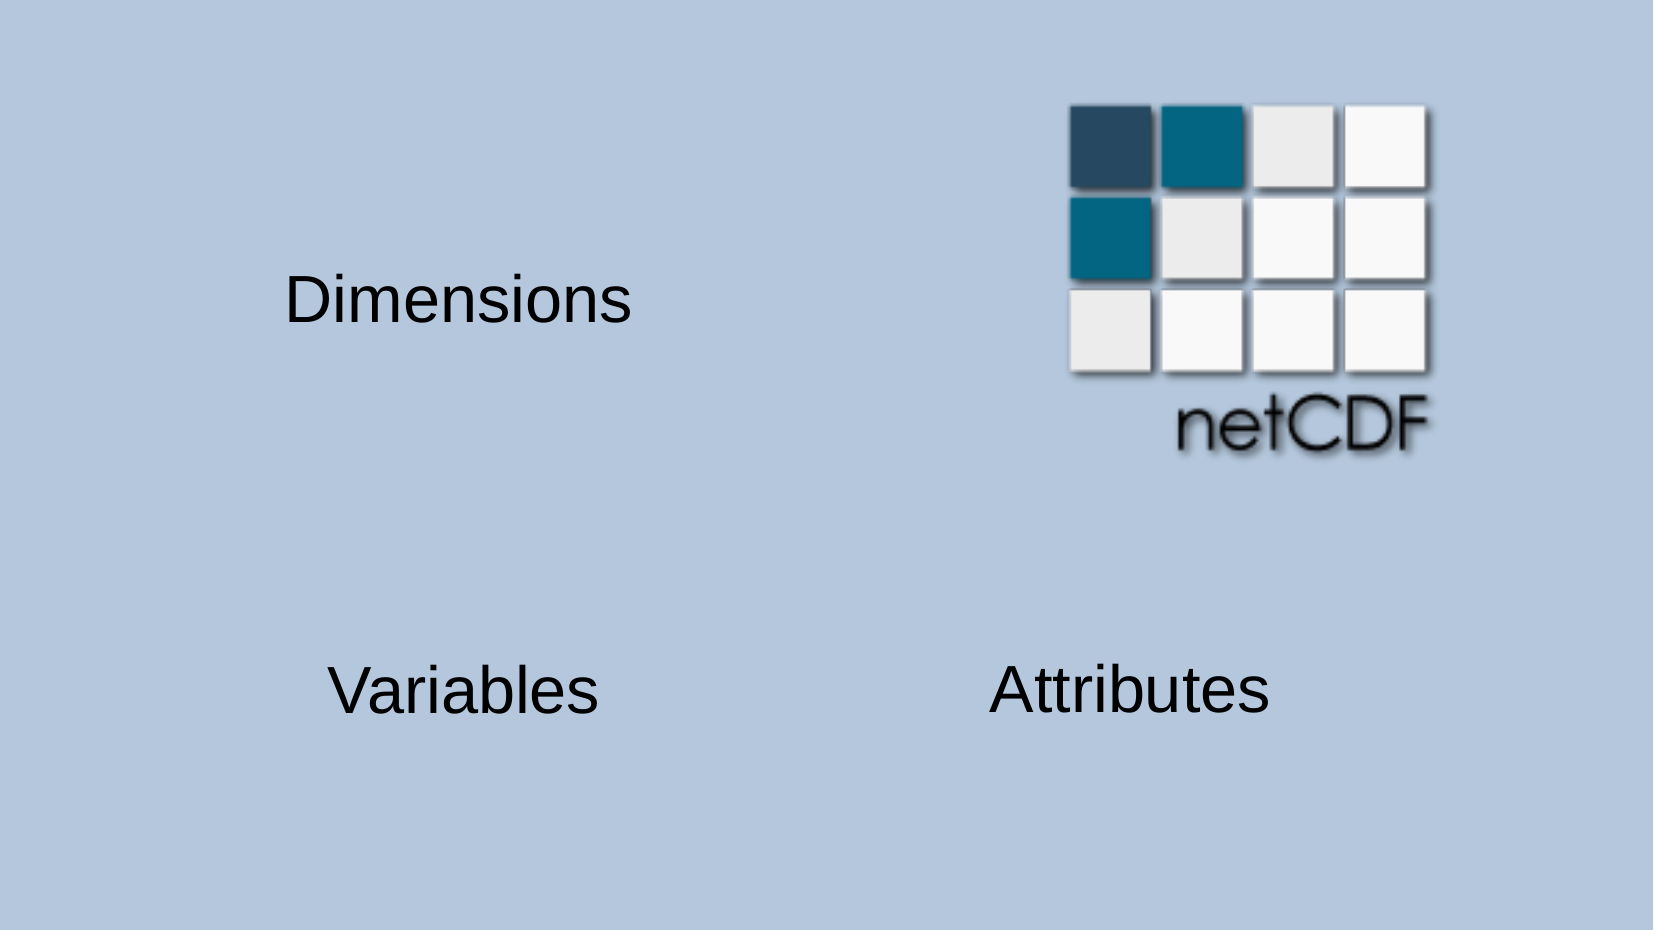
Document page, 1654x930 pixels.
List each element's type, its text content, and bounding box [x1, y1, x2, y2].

text_box Dimensions [270, 255, 648, 345]
picture [1041, 74, 1456, 490]
text_box Attributes [975, 645, 1287, 735]
text_box Variables [312, 645, 616, 736]
